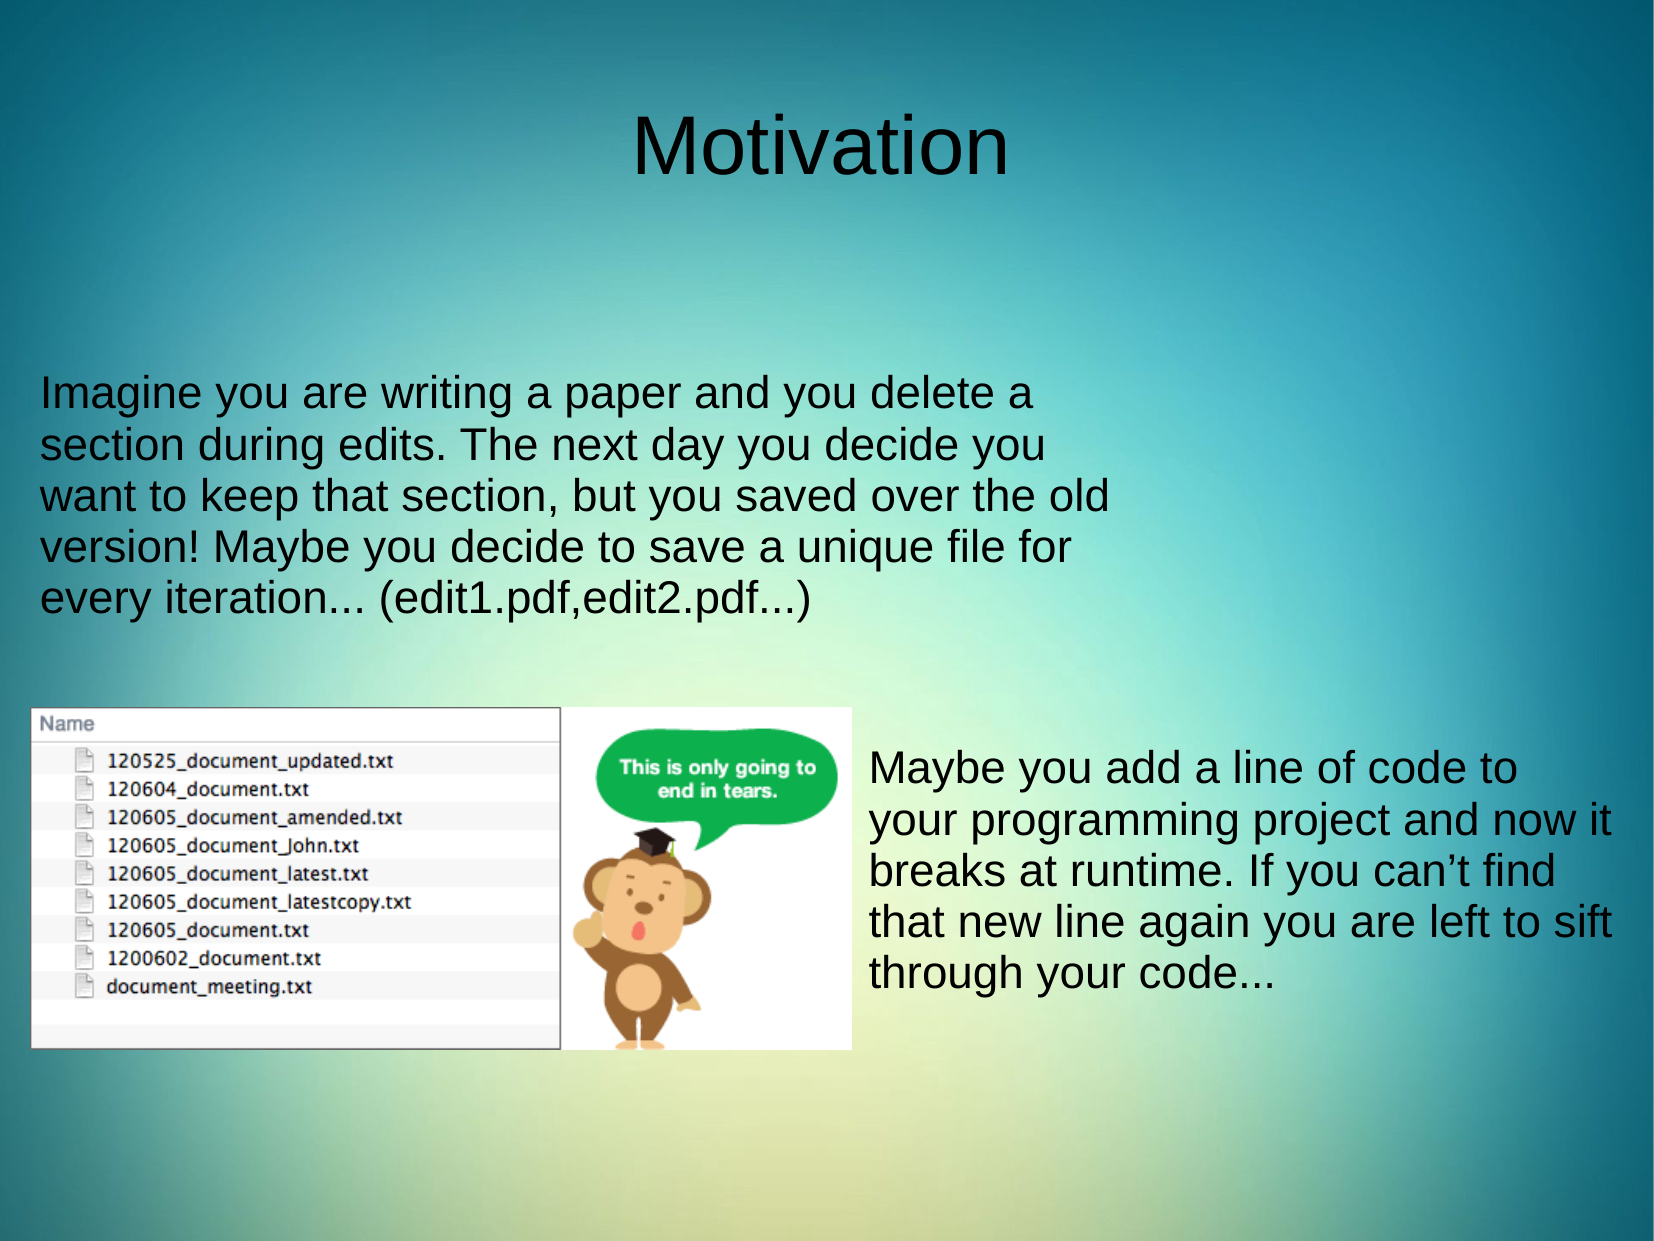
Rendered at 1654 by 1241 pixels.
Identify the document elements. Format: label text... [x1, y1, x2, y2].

picture [1490, 57, 1497, 64]
text_box Imagine you are writing a paper and you delete a section during edits. The next day you decide you want to keep that section, but you saved over the old version! Maybe you decide to save a unique file for every iteration... (edit1.pdf,edit2.pdf...) [25, 360, 1141, 629]
text_box Motivation [616, 91, 1026, 200]
text_box Maybe you add a line of code to your programming project and now it breaks at runtime. If you can’t find that new line again you are left to sift through your code... [853, 735, 1636, 1004]
picture [0, 0, 1654, 1241]
